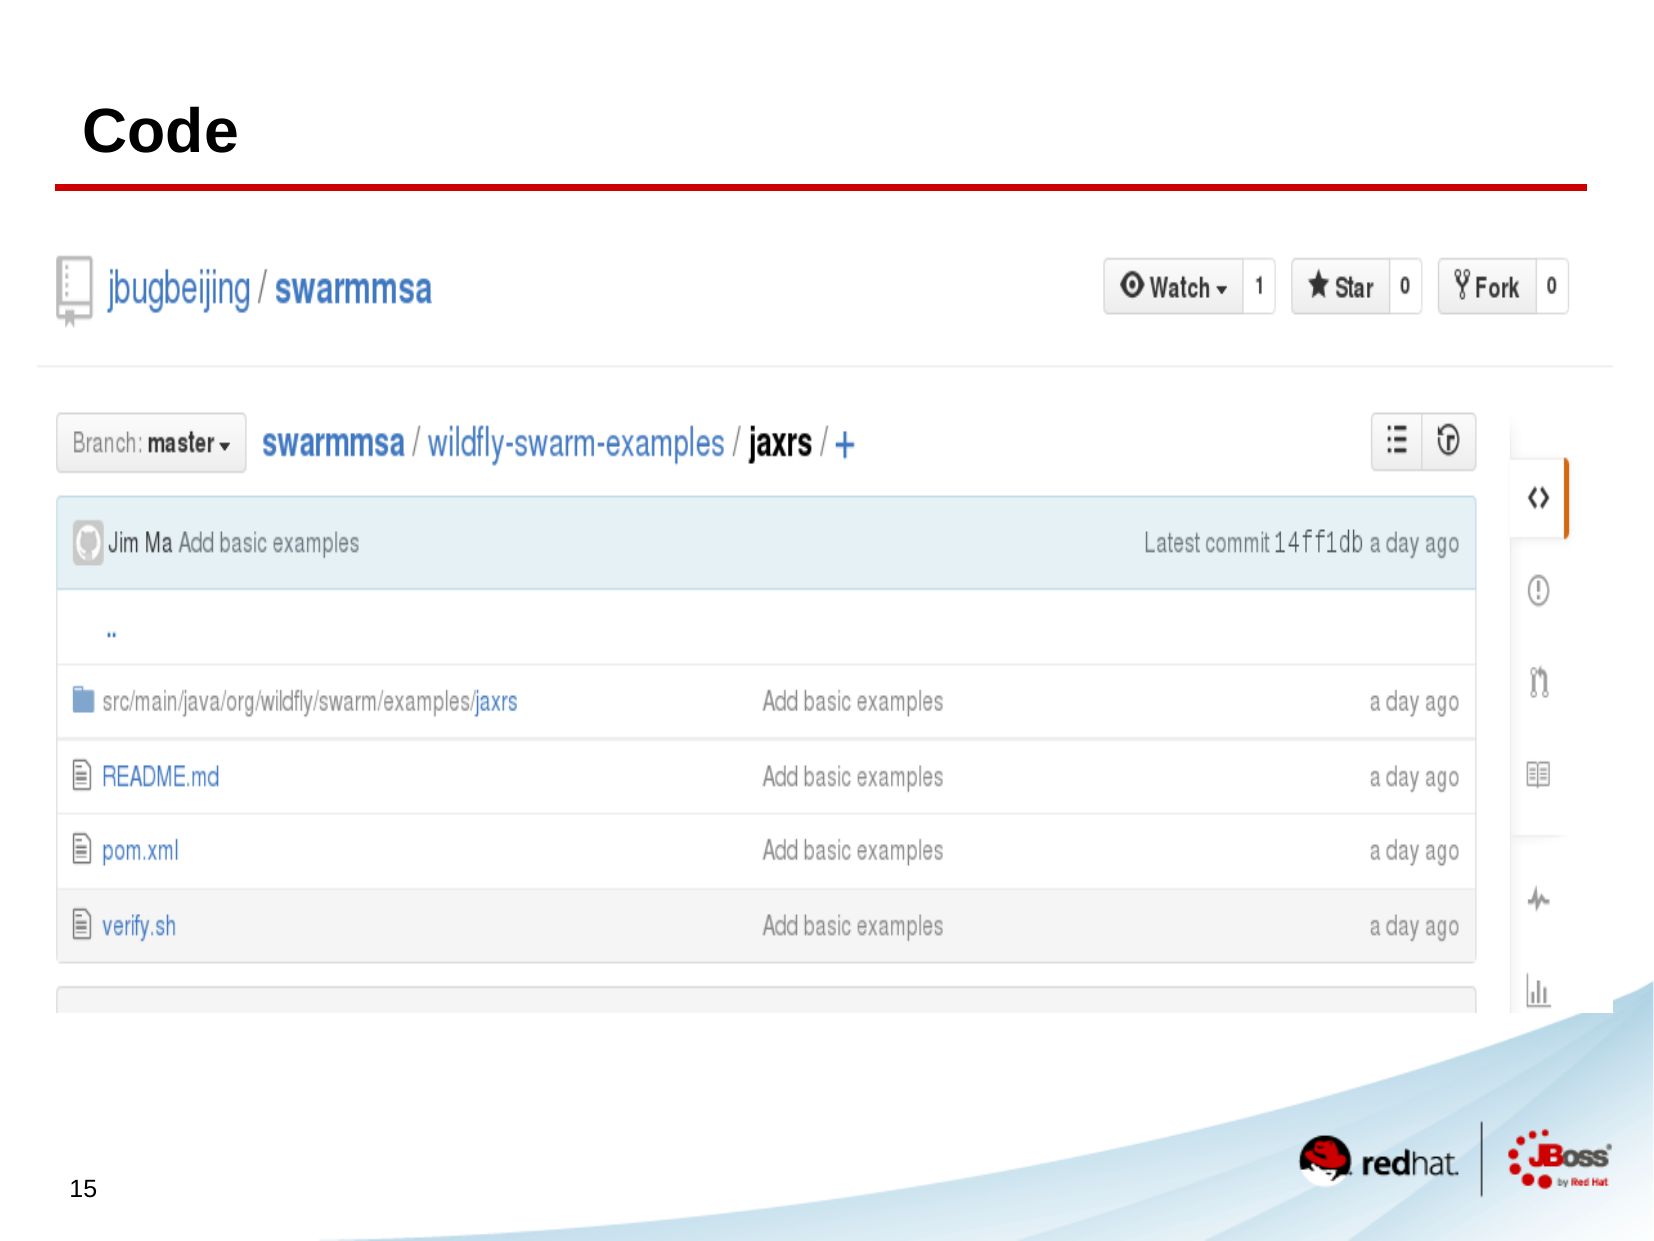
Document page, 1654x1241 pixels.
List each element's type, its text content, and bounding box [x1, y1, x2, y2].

picture [0, 0, 1654, 1241]
title Code [82, 37, 1571, 226]
